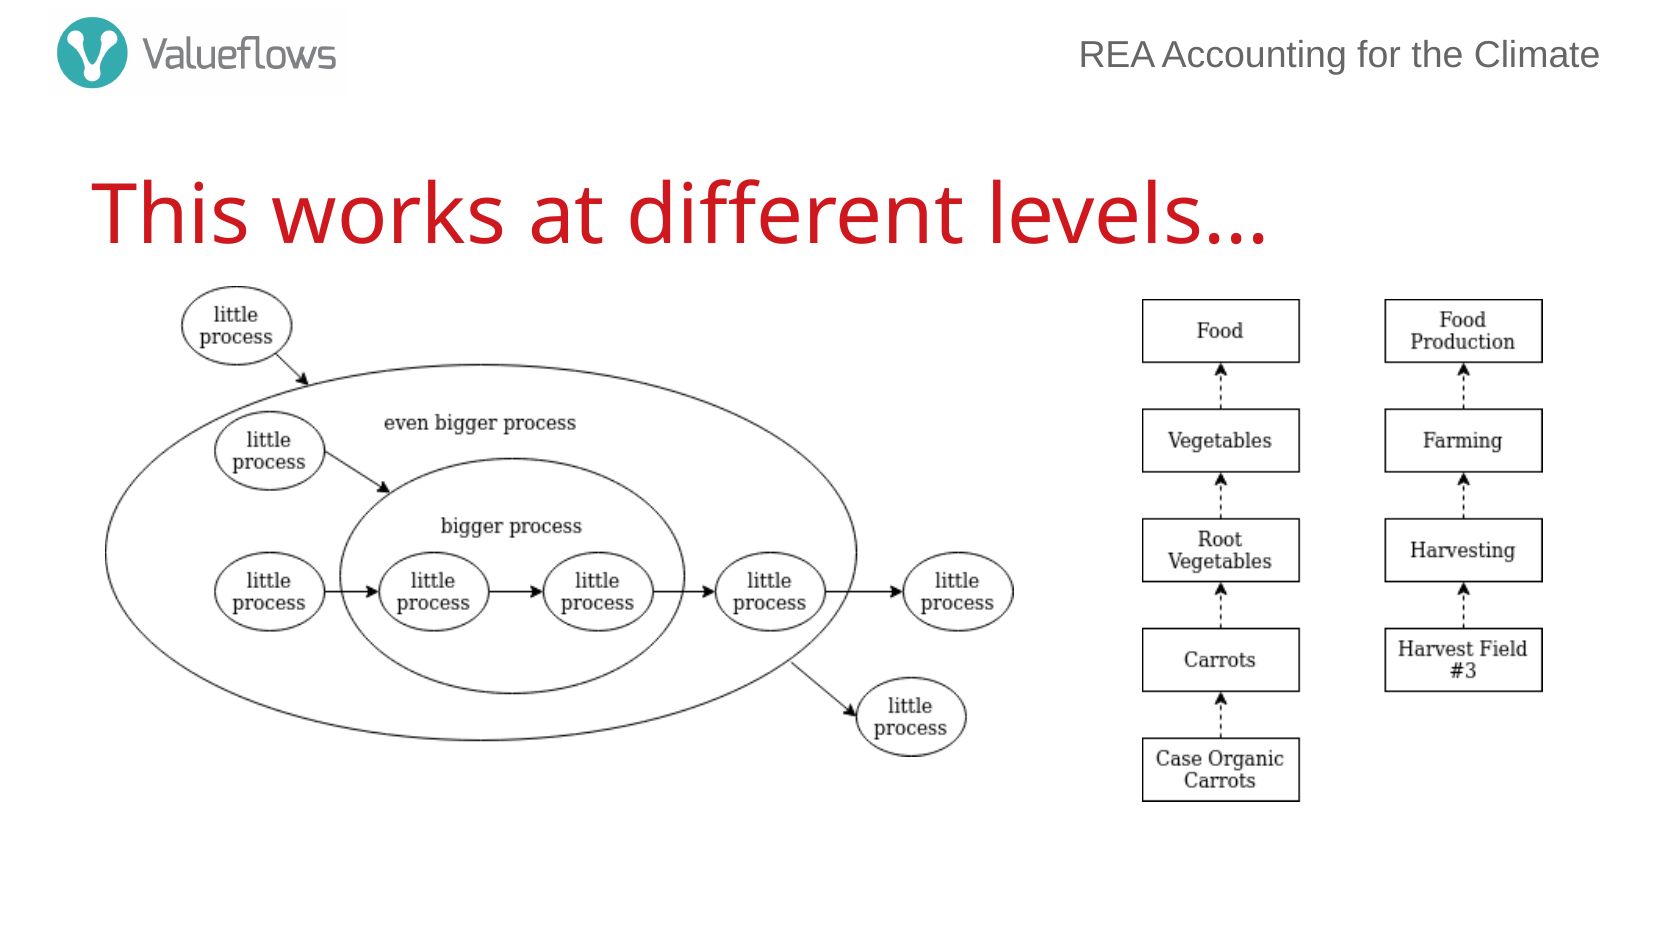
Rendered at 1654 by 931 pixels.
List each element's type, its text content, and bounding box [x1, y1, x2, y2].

text_box REA Accounting for the Climate [1063, 26, 1630, 84]
picture [1142, 299, 1543, 802]
picture [47, 6, 346, 97]
text_box This works at different levels... [76, 147, 1576, 329]
picture [105, 329, 1014, 757]
